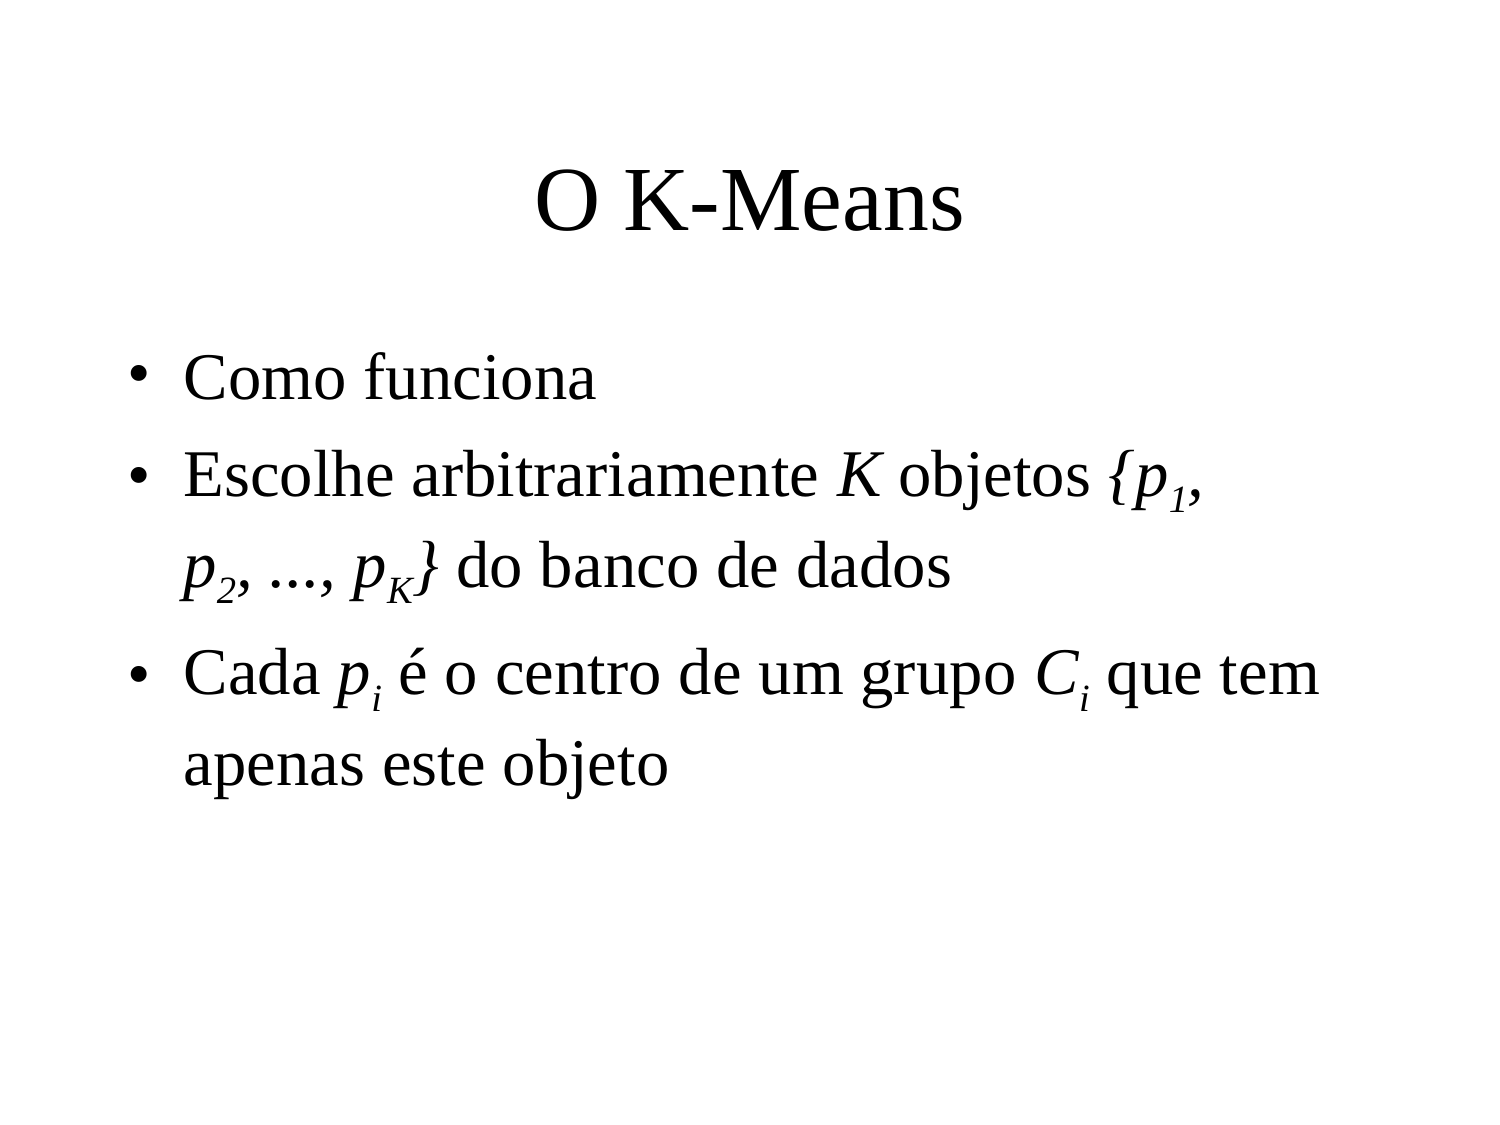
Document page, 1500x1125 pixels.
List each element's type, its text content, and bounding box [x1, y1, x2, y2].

list Como funciona Escolhe arbitrariamente K objetos {p1, p2, ..., pK} do banco de dados Cada pi é o centro de um grupo Ci que tem apenas este objeto [112, 324, 1388, 1001]
title O K-Means [112, 99, 1388, 288]
